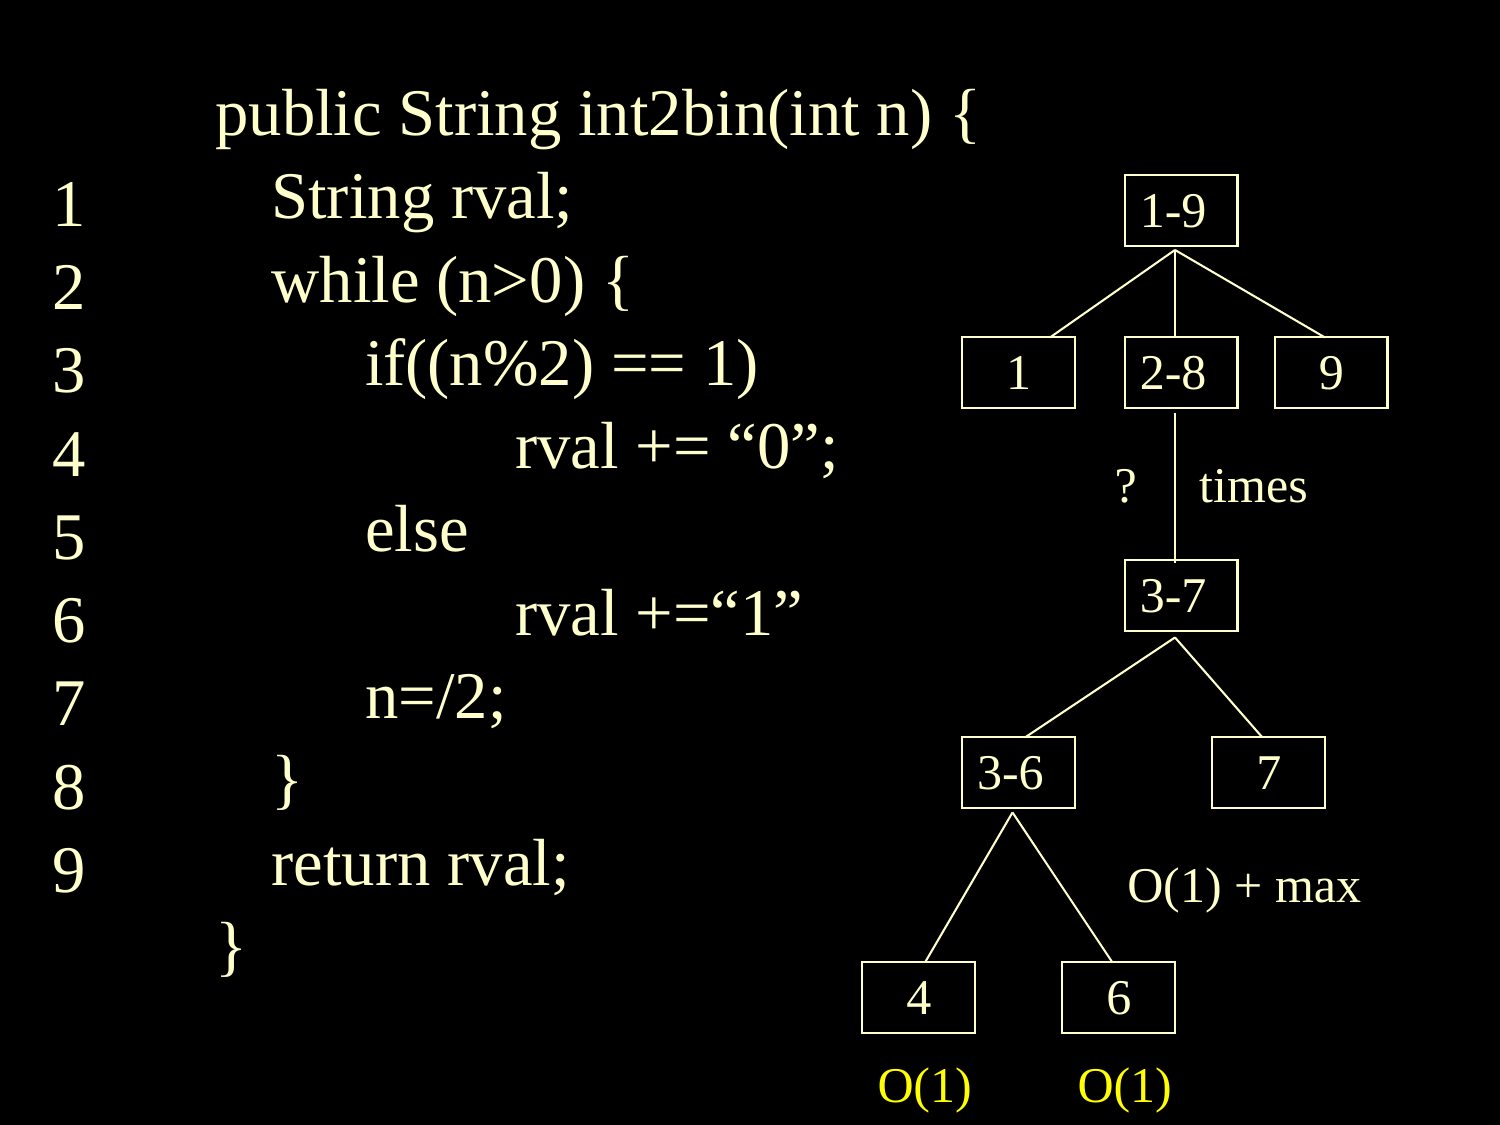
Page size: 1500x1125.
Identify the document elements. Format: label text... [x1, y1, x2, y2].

text_box ? times [1062, 449, 1324, 521]
text_box 3-6 [962, 737, 1075, 809]
text_box 1 2 3 4 5 6 7 8 9 [37, 74, 188, 1051]
text_box 9 [1274, 337, 1388, 409]
text_box 6 [1062, 962, 1176, 1034]
text_box 1 [962, 337, 1075, 409]
list public String int2bin(int n) { String rval; while (n>0) { if((n%2) == 1) rval += “0”; else rval +=“1” n=/2; } return rval; } [200, 74, 1128, 1051]
text_box O(1) [862, 1049, 987, 1121]
text_box 4 [862, 962, 976, 1034]
text_box 1-9 [1124, 174, 1238, 246]
text_box 7 [1212, 737, 1326, 809]
text_box 2-8 [1124, 337, 1238, 409]
text_box O(1) [1062, 1049, 1188, 1121]
text_box 3-7 [1124, 560, 1238, 632]
text_box O(1) + max [1087, 849, 1377, 921]
